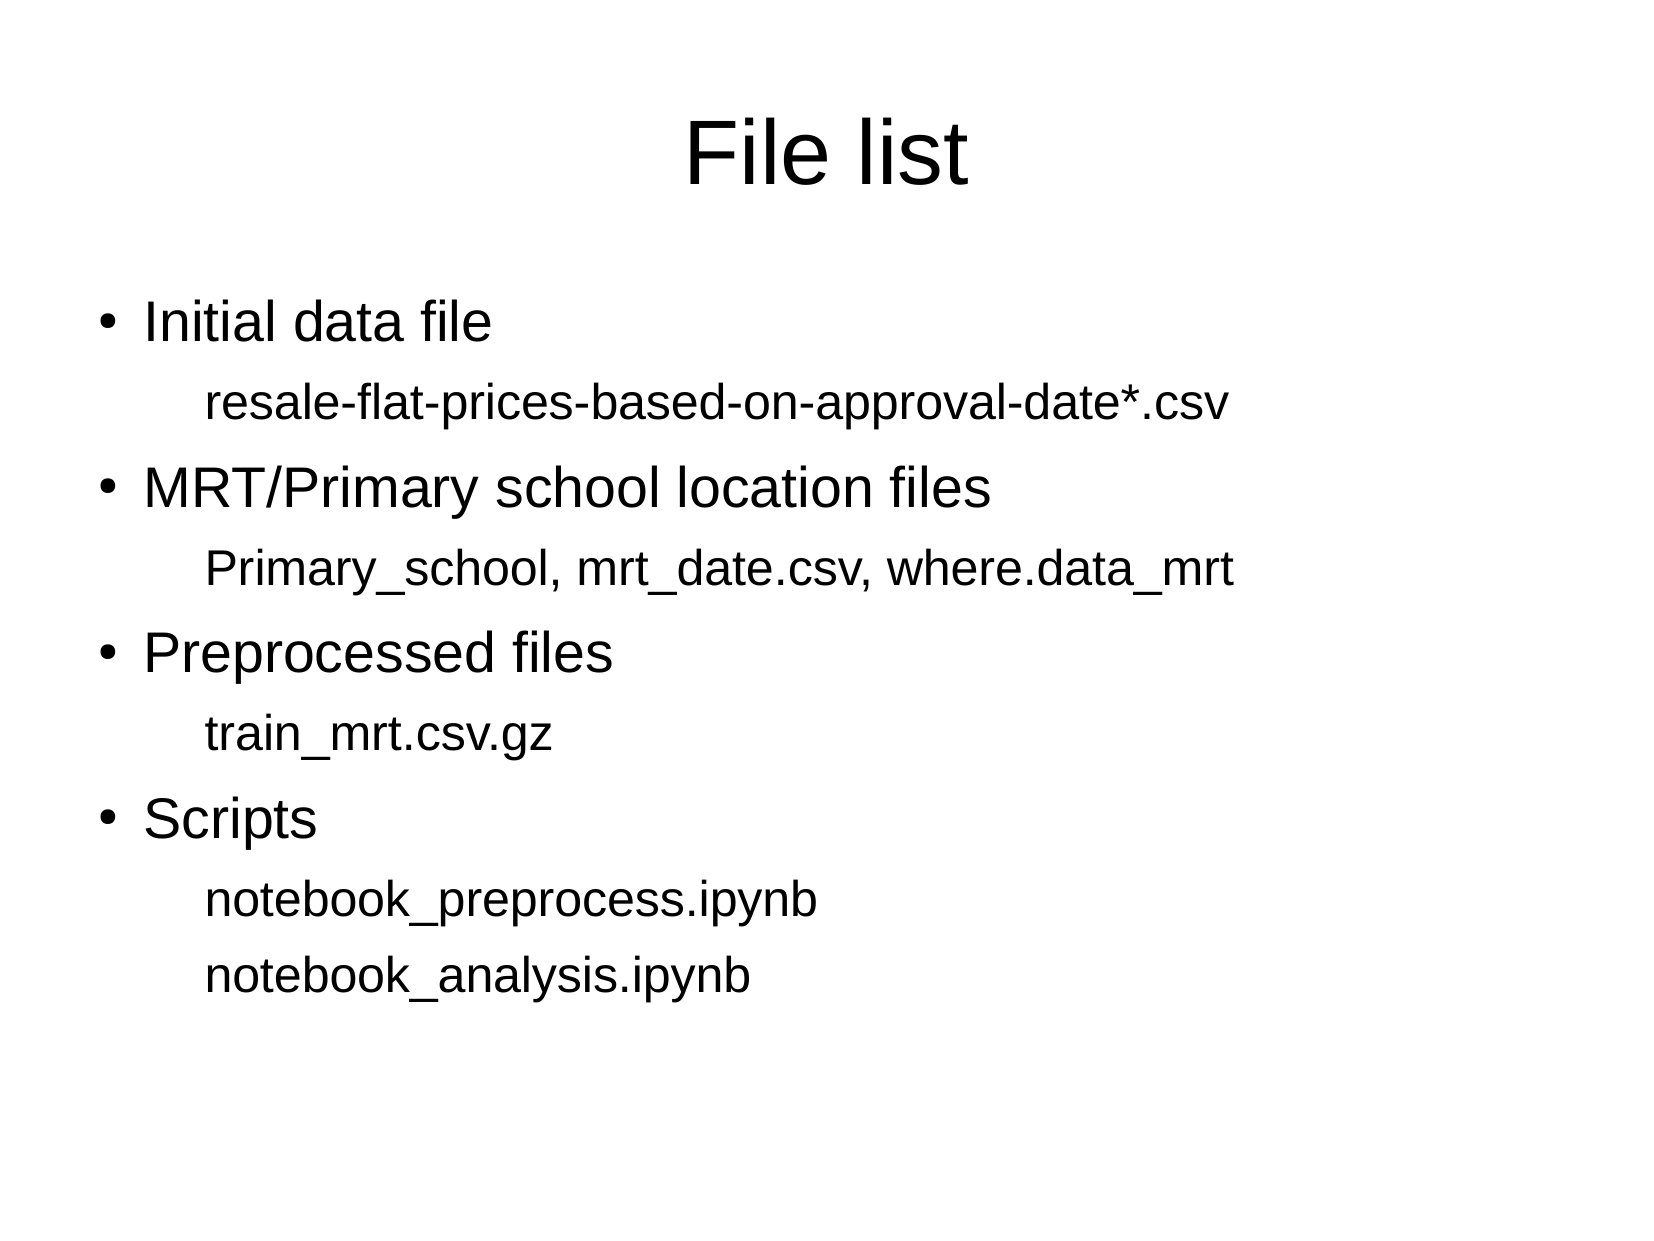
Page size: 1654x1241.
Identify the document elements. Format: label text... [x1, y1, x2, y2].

title File list [82, 49, 1571, 257]
list Initial data file resale-flat-prices-based-on-approval-date*.csv MRT/Primary school location files Primary_school, mrt_date.csv, where.data_mrt Preprocessed files train_mrt.csv.gz Scripts notebook_preprocess.ipynb notebook_analysis.ipynb [82, 290, 1571, 1010]
